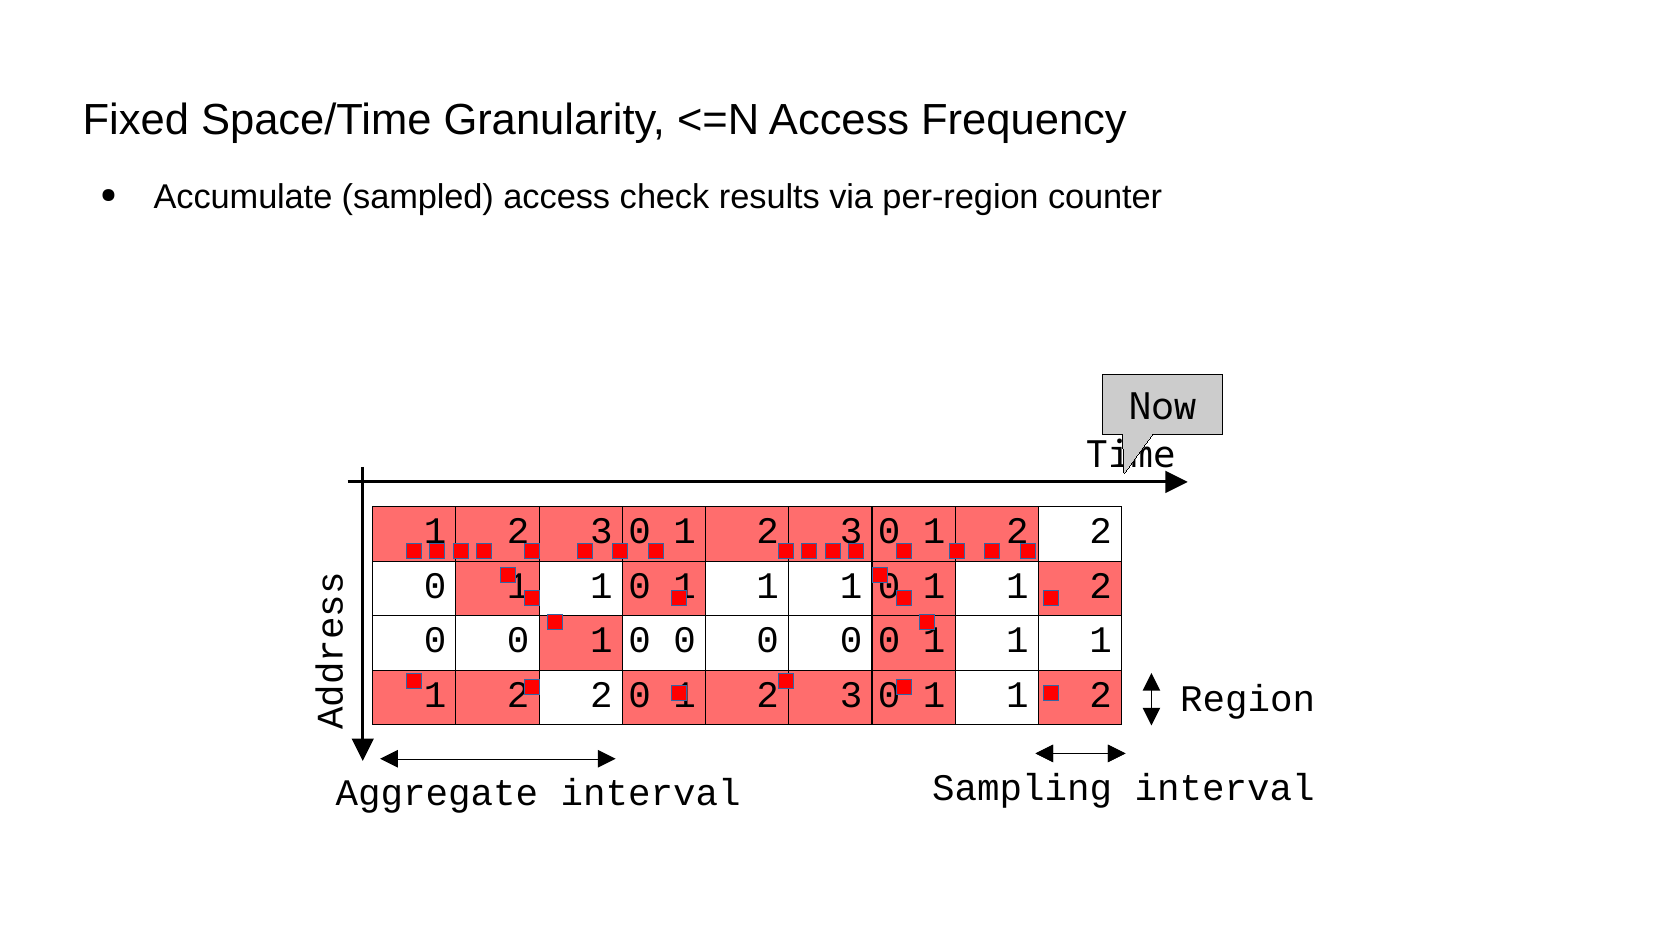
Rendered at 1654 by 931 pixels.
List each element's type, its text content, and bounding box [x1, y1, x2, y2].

text_box [896, 543, 912, 559]
table_header 1 [373, 507, 455, 561]
table_cell 1 [540, 562, 622, 615]
text_box [1043, 685, 1059, 701]
table_cell 2 [706, 671, 788, 724]
table_cell 2 [540, 671, 622, 724]
text_box Now [1102, 374, 1223, 474]
table_cell 2 [1039, 671, 1121, 724]
table_cell 0 [404, 616, 455, 670]
text_box [577, 543, 593, 559]
text_box [648, 543, 664, 559]
text_box [848, 543, 864, 559]
table_header 3 [540, 507, 622, 561]
text_box [671, 685, 687, 701]
text_box [500, 567, 516, 583]
table_cell 0 1 [623, 562, 705, 615]
table_cell 1 [956, 616, 1038, 670]
text_box [524, 590, 540, 606]
table_cell 0 [706, 616, 788, 670]
table_cell 0 [456, 616, 539, 670]
text_box [524, 679, 540, 695]
text_box Address [304, 539, 404, 745]
text_box [896, 590, 912, 606]
table_cell 1 [956, 671, 1038, 724]
text_box [671, 590, 687, 606]
table_cell 1 [456, 562, 539, 615]
text_box [612, 543, 628, 559]
text_box Aggregate interval [320, 766, 756, 825]
text_box [896, 679, 912, 695]
table_cell 1 [1039, 616, 1121, 670]
text_box [778, 543, 794, 559]
text_box [801, 543, 817, 559]
table_cell 0 [789, 616, 871, 670]
table_cell 0 1 [873, 562, 955, 615]
text_box [778, 673, 794, 689]
table_header 2 [456, 507, 539, 561]
text_box [919, 614, 935, 630]
title Fixed Space/Time Granularity, <=N Access Frequency [82, 81, 1571, 157]
table_header 2 [1039, 507, 1121, 561]
table_header 0 1 [623, 507, 705, 561]
table_cell 0 1 [873, 616, 955, 670]
table_cell 2 [456, 671, 539, 724]
table_cell 1 [404, 671, 455, 724]
table_cell 2 [1039, 562, 1121, 615]
table_cell 0 1 [623, 671, 705, 724]
text_box [524, 543, 540, 559]
table_cell 3 [789, 671, 871, 724]
text_box [825, 543, 841, 559]
text_box [949, 543, 965, 559]
table_cell 0 1 [883, 576, 894, 596]
list Accumulate (sampled) access check results via per-region counter [82, 177, 1571, 833]
text_box [406, 673, 422, 689]
table_header 0 1 [873, 507, 955, 561]
text_box [476, 543, 492, 559]
text_box [429, 543, 445, 559]
text_box [547, 614, 563, 630]
table_cell 0 1 [873, 671, 955, 724]
text_box [453, 543, 469, 559]
text_box Region [1165, 672, 1331, 731]
table_header 2 [706, 507, 788, 561]
table_cell 1 [789, 562, 871, 615]
text_box [872, 567, 888, 583]
table_cell 1 [540, 616, 622, 670]
text_box Time [1070, 419, 1191, 486]
table_cell 1 [706, 562, 788, 615]
text_box Sampling interval [917, 761, 1330, 819]
table_header 3 [789, 507, 871, 561]
text_box [984, 543, 1000, 559]
table_cell 1 [956, 562, 1038, 615]
text_box [1020, 543, 1036, 559]
table_header 2 [956, 507, 1038, 561]
table_cell 0 [404, 562, 455, 615]
table_cell 0 0 [623, 616, 705, 670]
text_box [406, 543, 422, 559]
text_box [1043, 590, 1059, 606]
